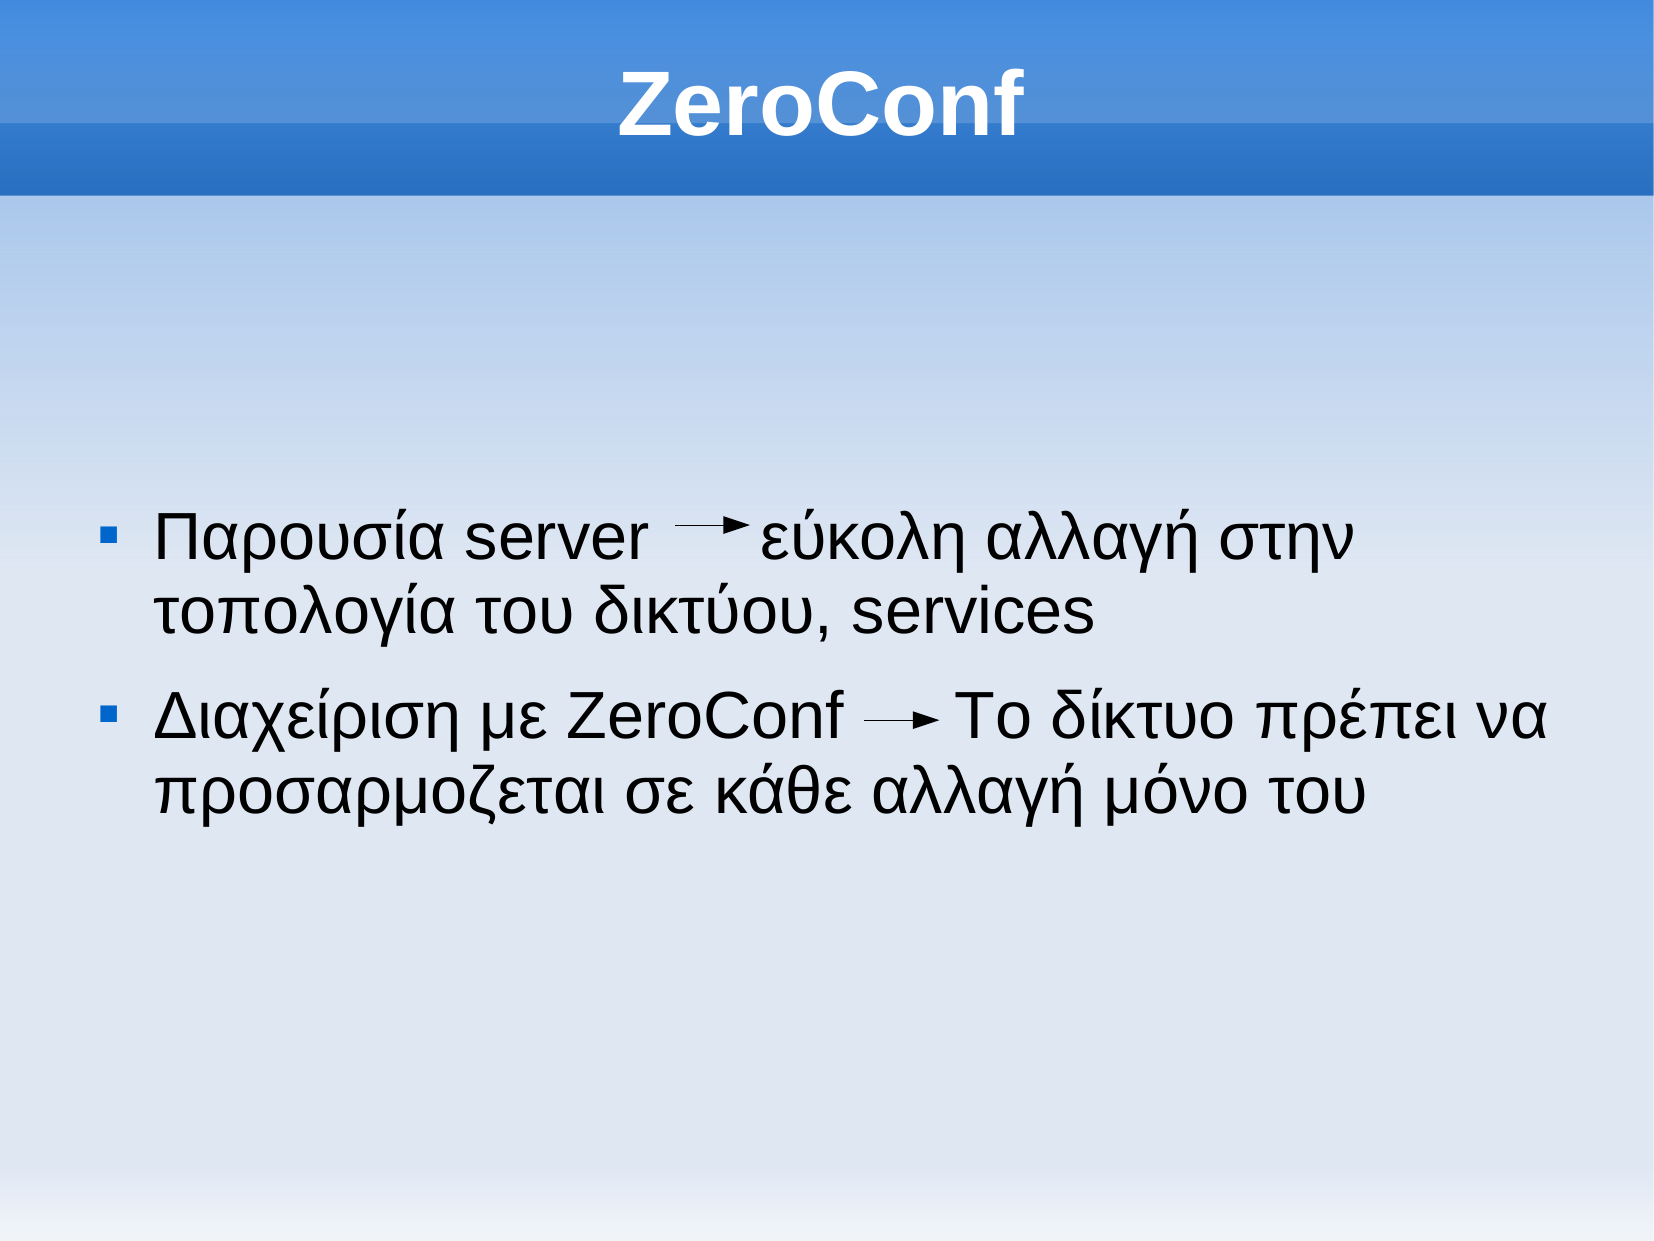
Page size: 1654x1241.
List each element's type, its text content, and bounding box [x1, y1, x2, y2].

list Παρουσία server εύκολη αλλαγή στην τοπολογία του δικτύου, services Διαχείριση με ZeroConf Το δίκτυο πρέπει να προσαρμοζεται σε κάθε αλλαγή μόνο του [82, 290, 1571, 1094]
title ZeroConf [76, 7, 1565, 200]
picture [0, 0, 1654, 1241]
